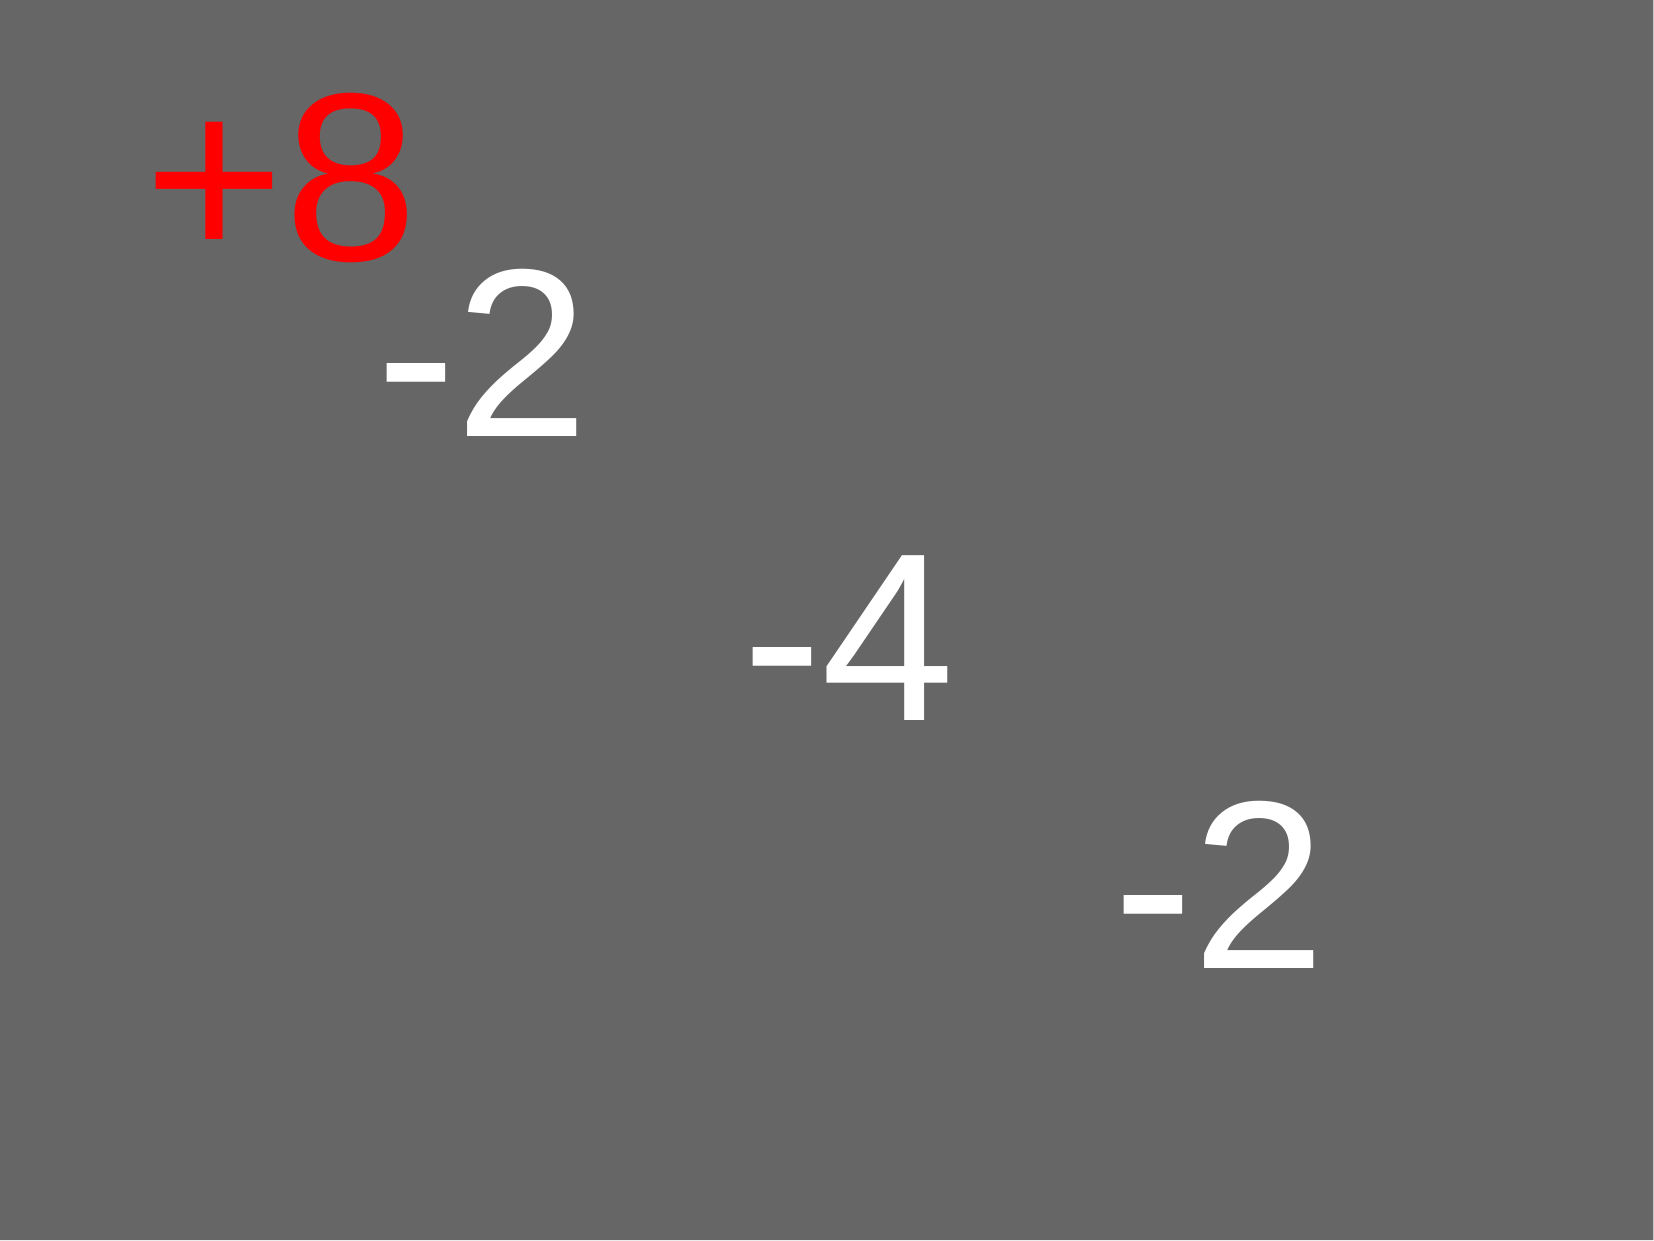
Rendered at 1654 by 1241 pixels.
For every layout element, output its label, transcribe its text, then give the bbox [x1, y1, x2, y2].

text_box -4 [727, 496, 1063, 779]
text_box +8 [129, 36, 466, 319]
text_box -2 [361, 212, 697, 495]
text_box [0, 0, 1654, 1241]
text_box -2 [1098, 744, 1435, 1027]
